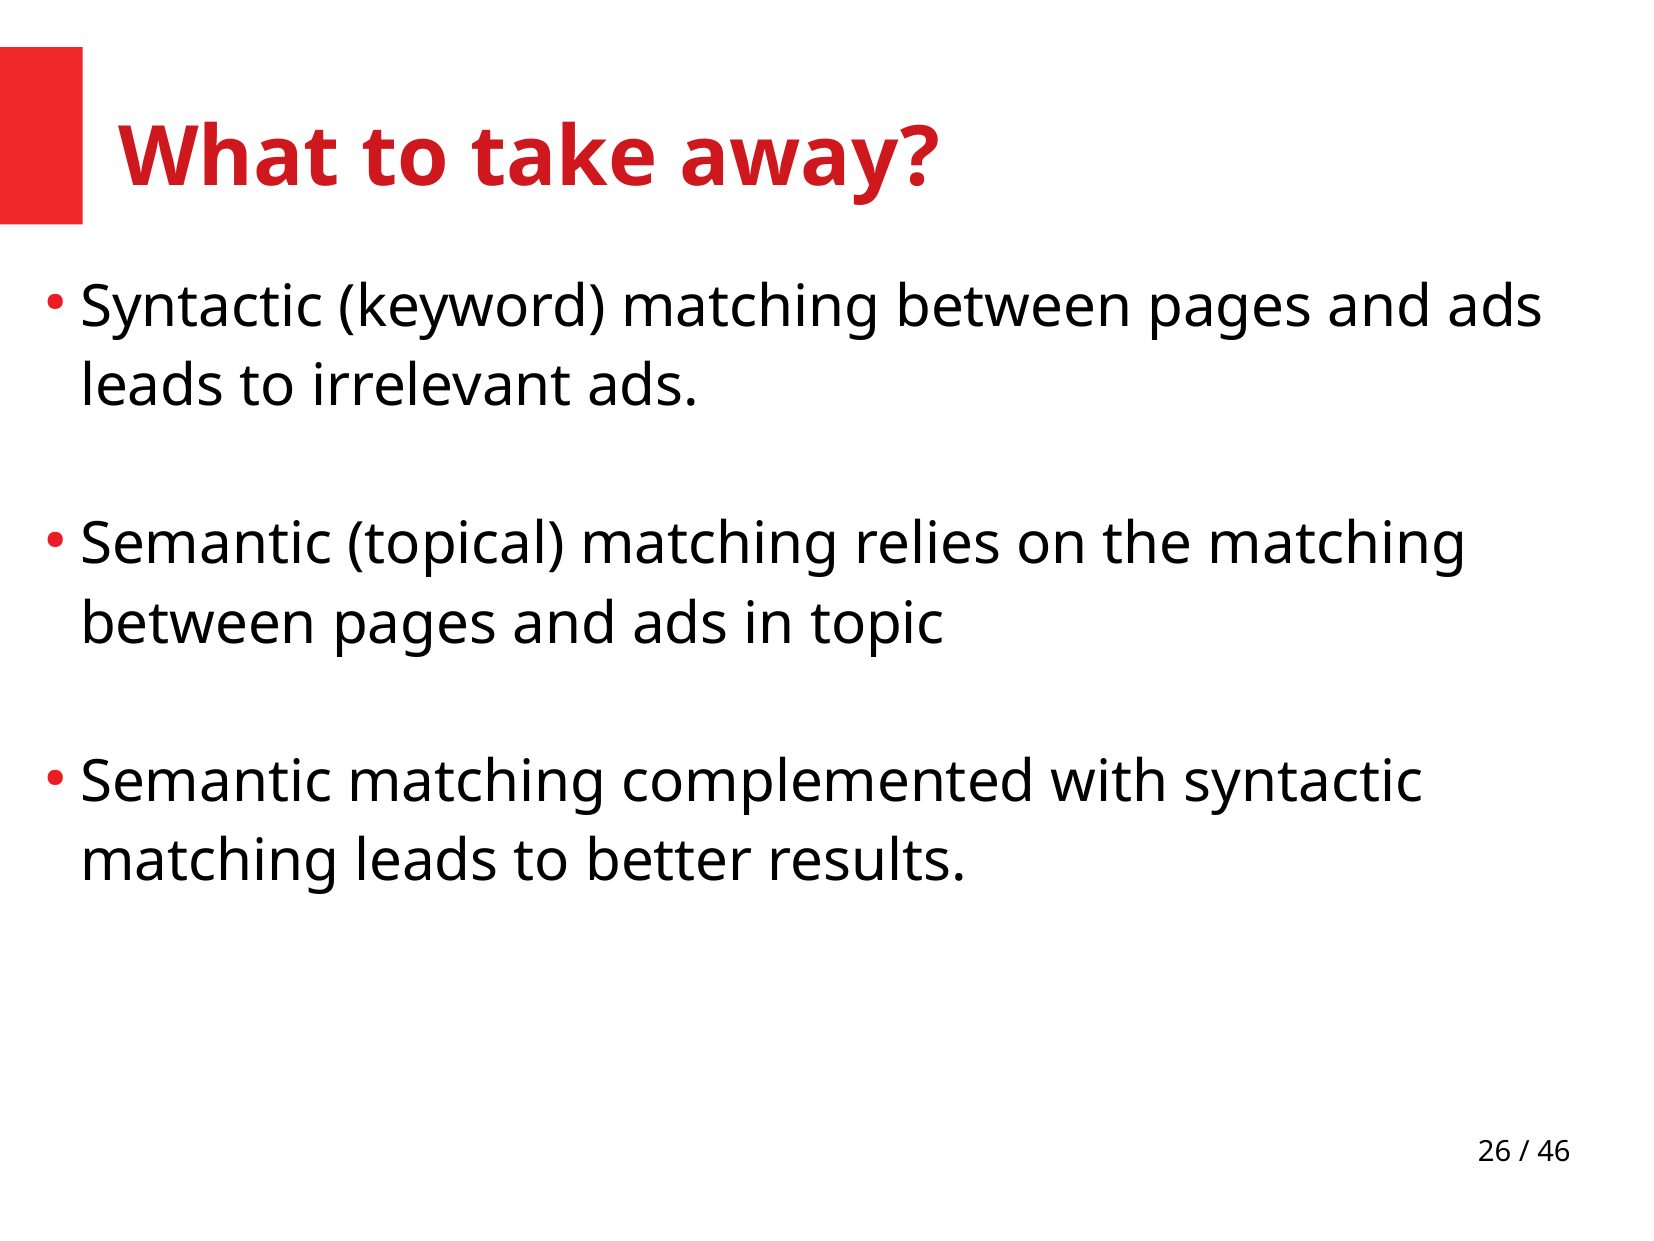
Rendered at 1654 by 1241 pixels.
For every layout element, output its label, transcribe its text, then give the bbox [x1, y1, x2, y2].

text_box Syntactic (keyword) matching between pages and ads leads to irrelevant ads. Semantic (topical) matching relies on the matching between pages and ads in topic Semantic matching complemented with syntactic matching leads to better results. [30, 256, 1606, 1081]
title What to take away? [118, 49, 1571, 256]
